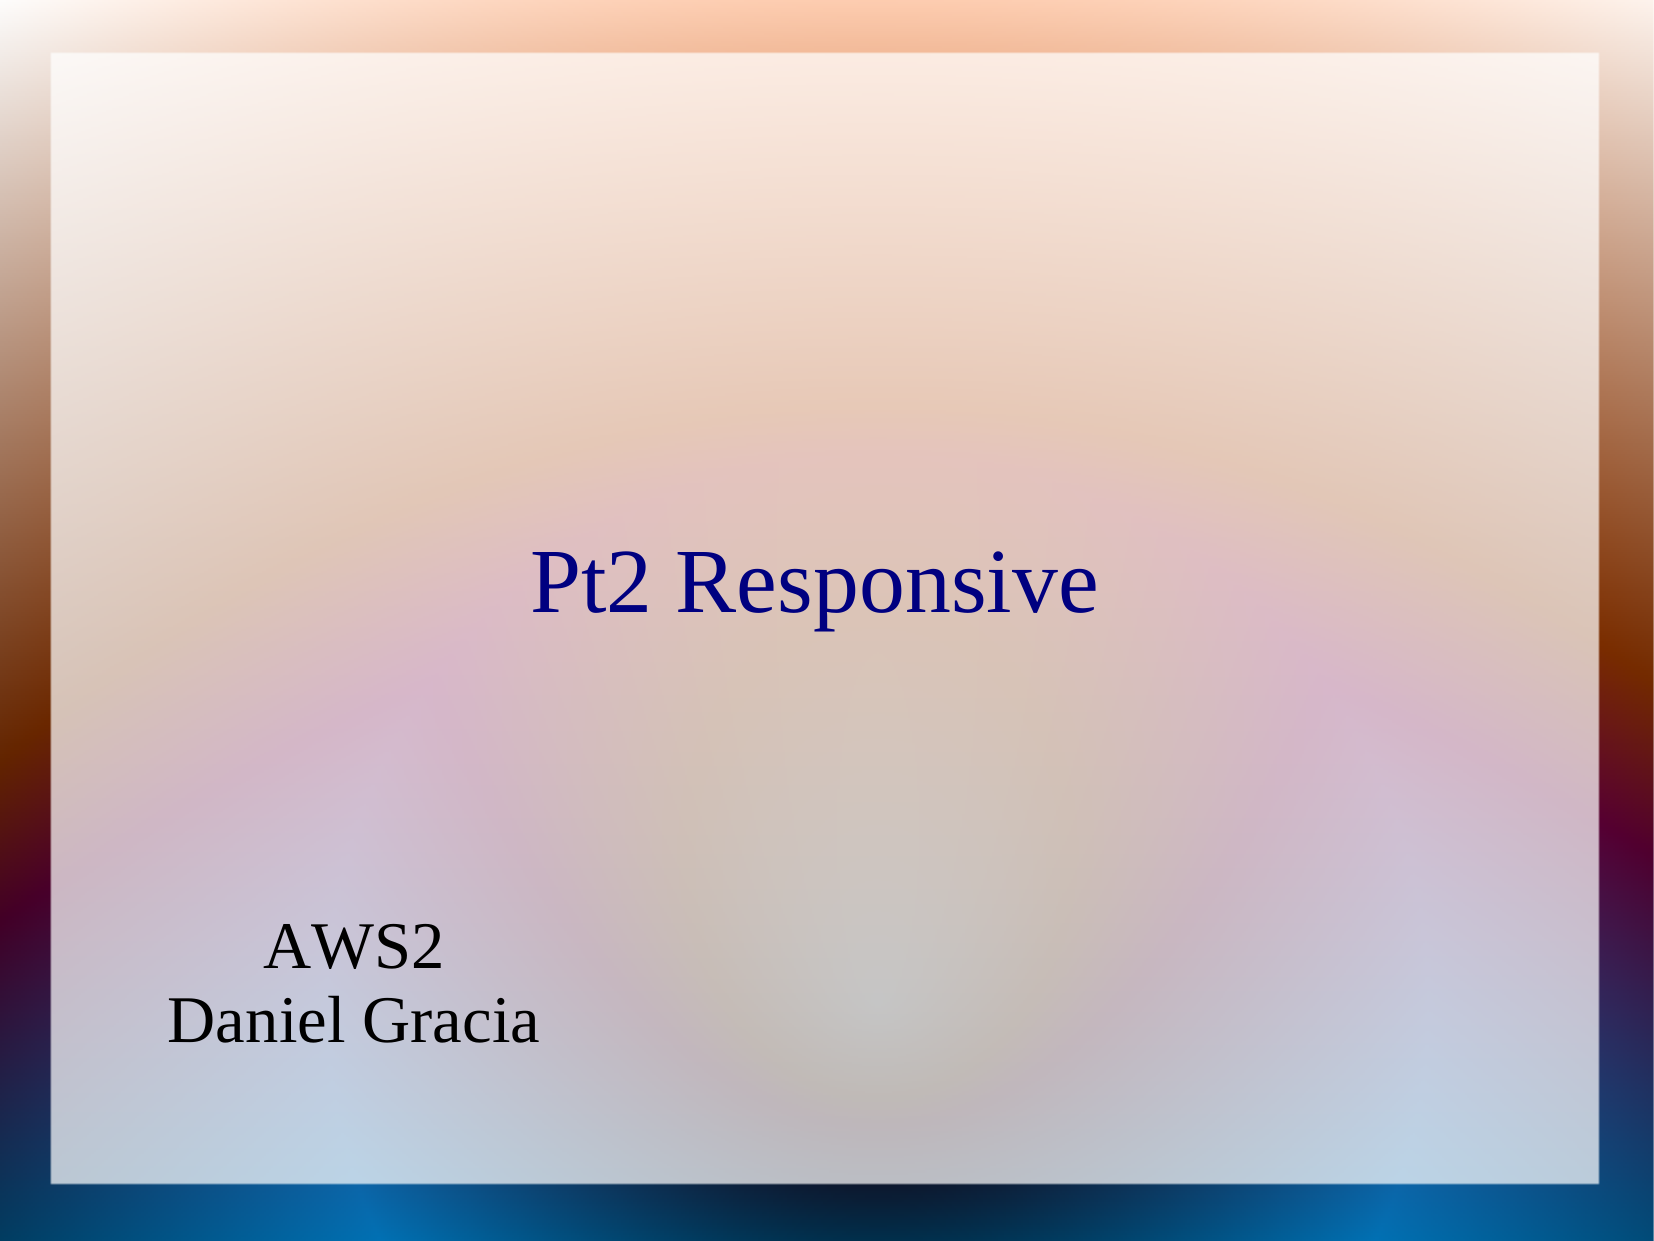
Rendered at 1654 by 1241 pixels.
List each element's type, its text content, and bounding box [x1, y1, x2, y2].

subtitle AWS2 Daniel Gracia [82, 814, 626, 1152]
title Pt2 Responsive [82, 477, 1571, 686]
picture [0, 0, 1654, 1241]
